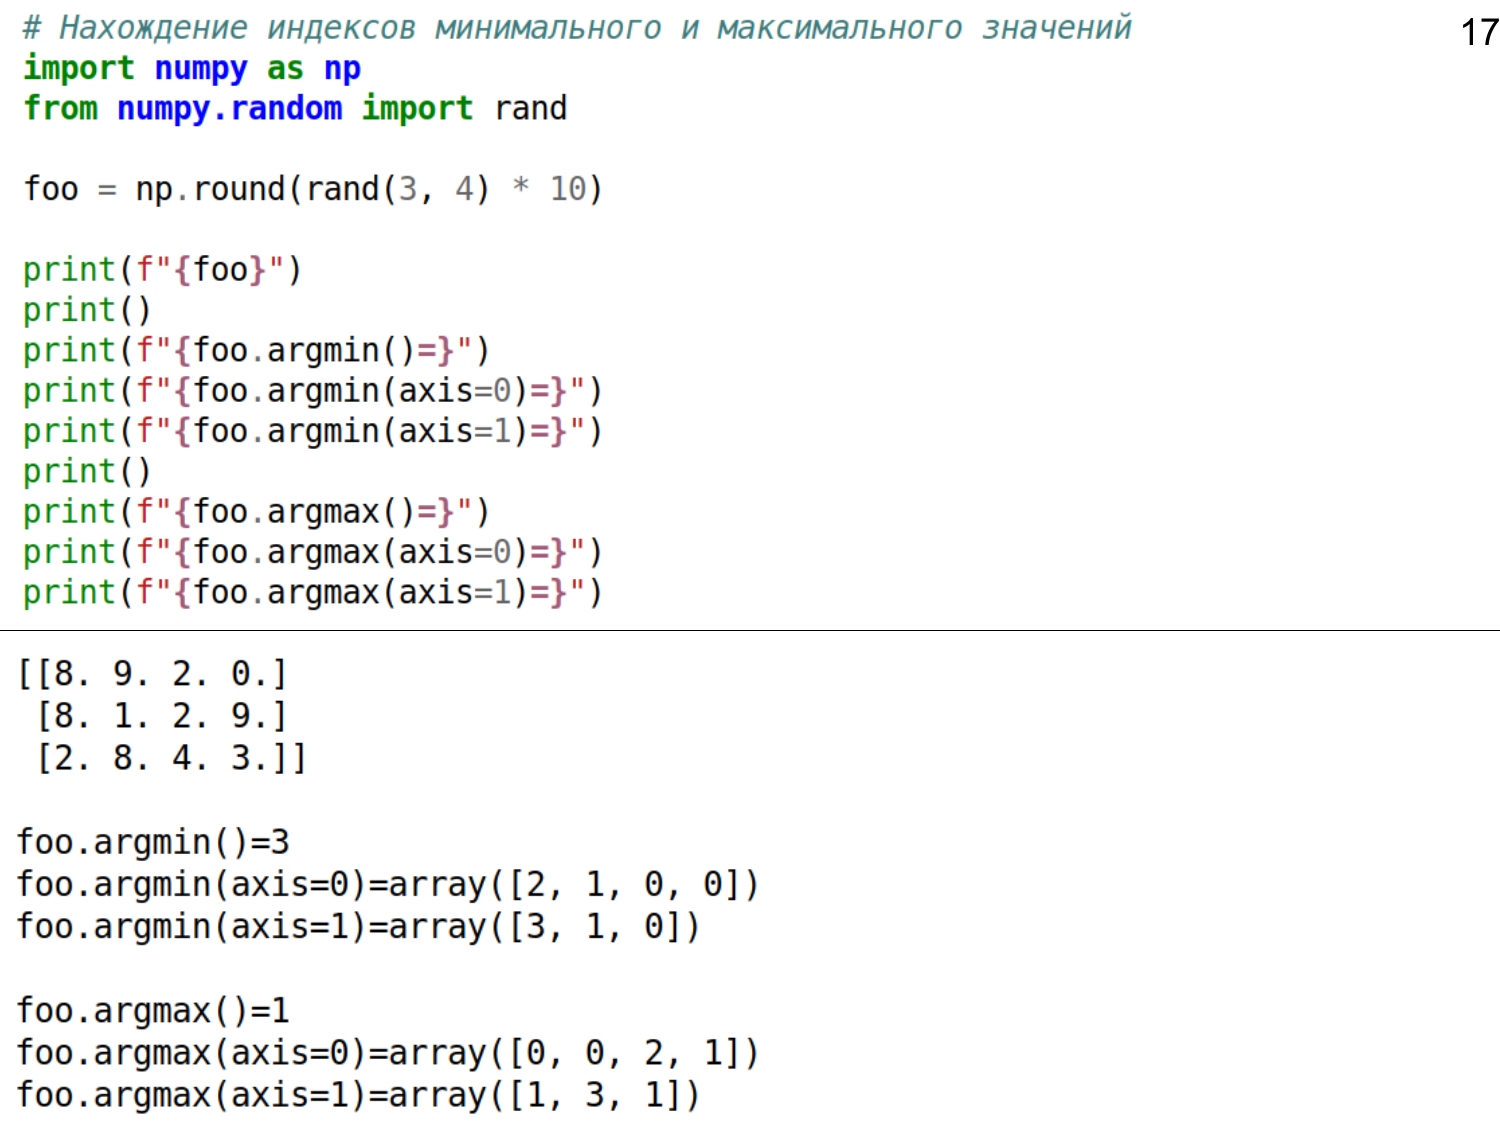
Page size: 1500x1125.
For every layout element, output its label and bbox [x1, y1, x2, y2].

picture [9, 649, 772, 1125]
picture [9, 4, 1147, 621]
